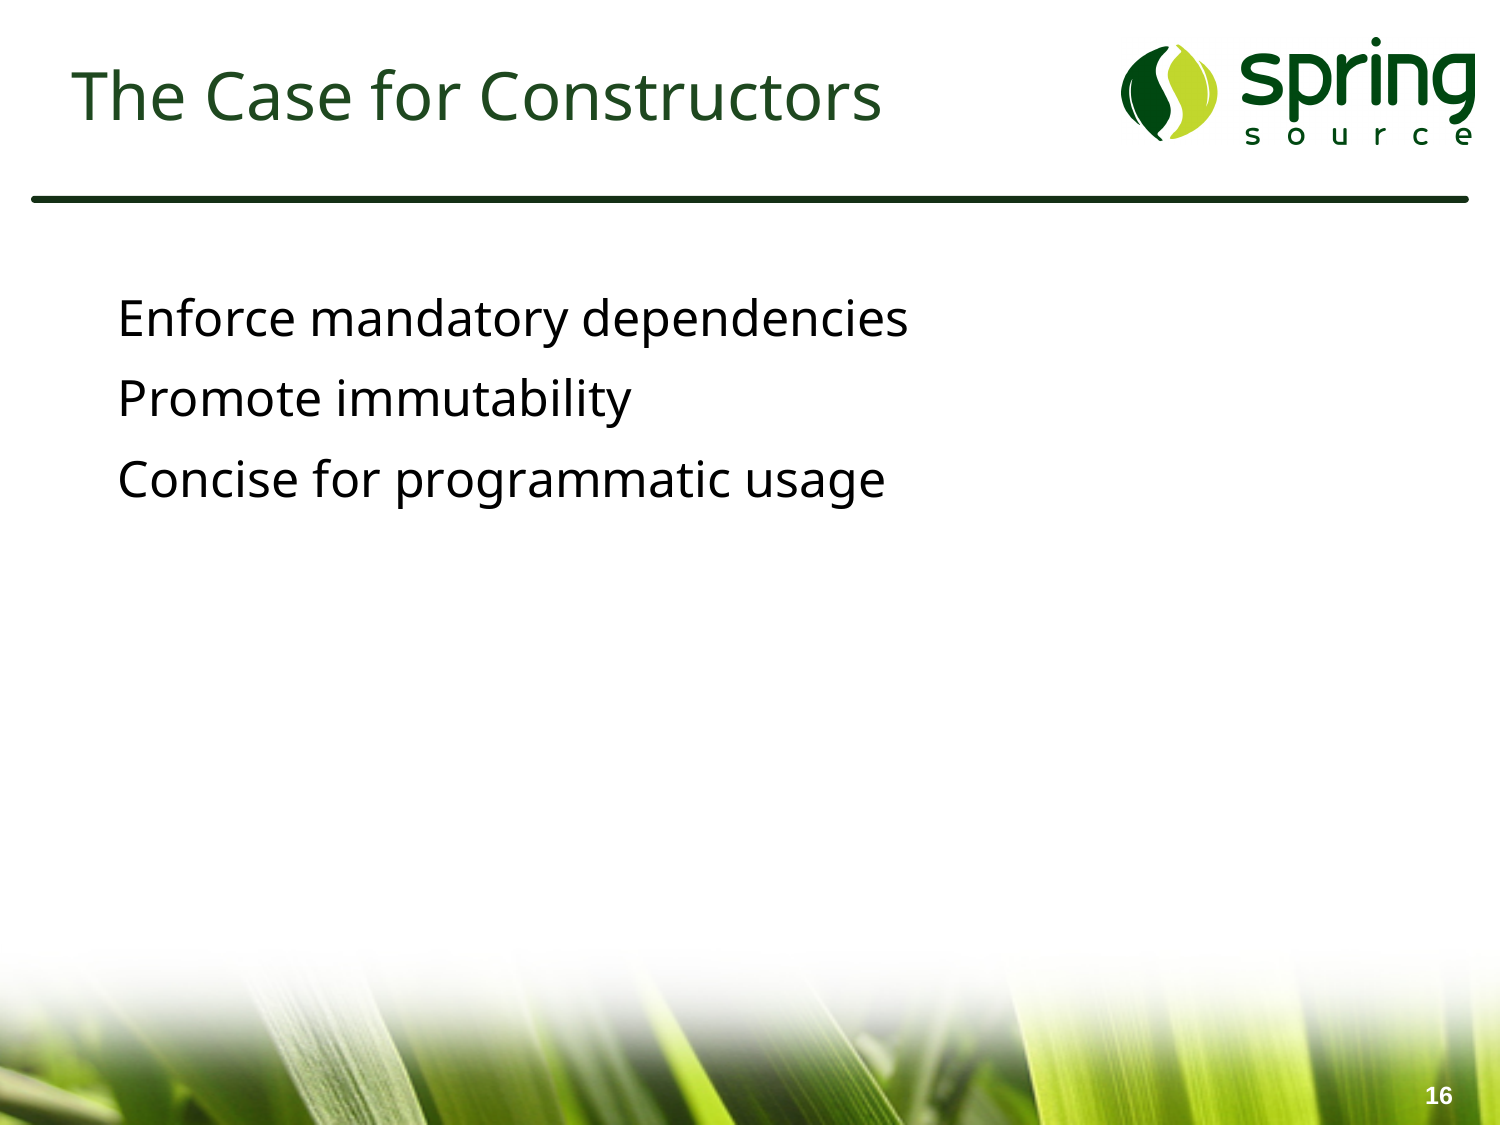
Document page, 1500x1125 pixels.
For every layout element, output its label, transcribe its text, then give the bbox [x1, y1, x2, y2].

list Enforce mandatory dependencies Promote immutability Concise for programmatic usage [103, 275, 1394, 938]
picture [0, 944, 1500, 1125]
title The Case for Constructors [56, 13, 1089, 176]
picture [1121, 37, 1475, 145]
